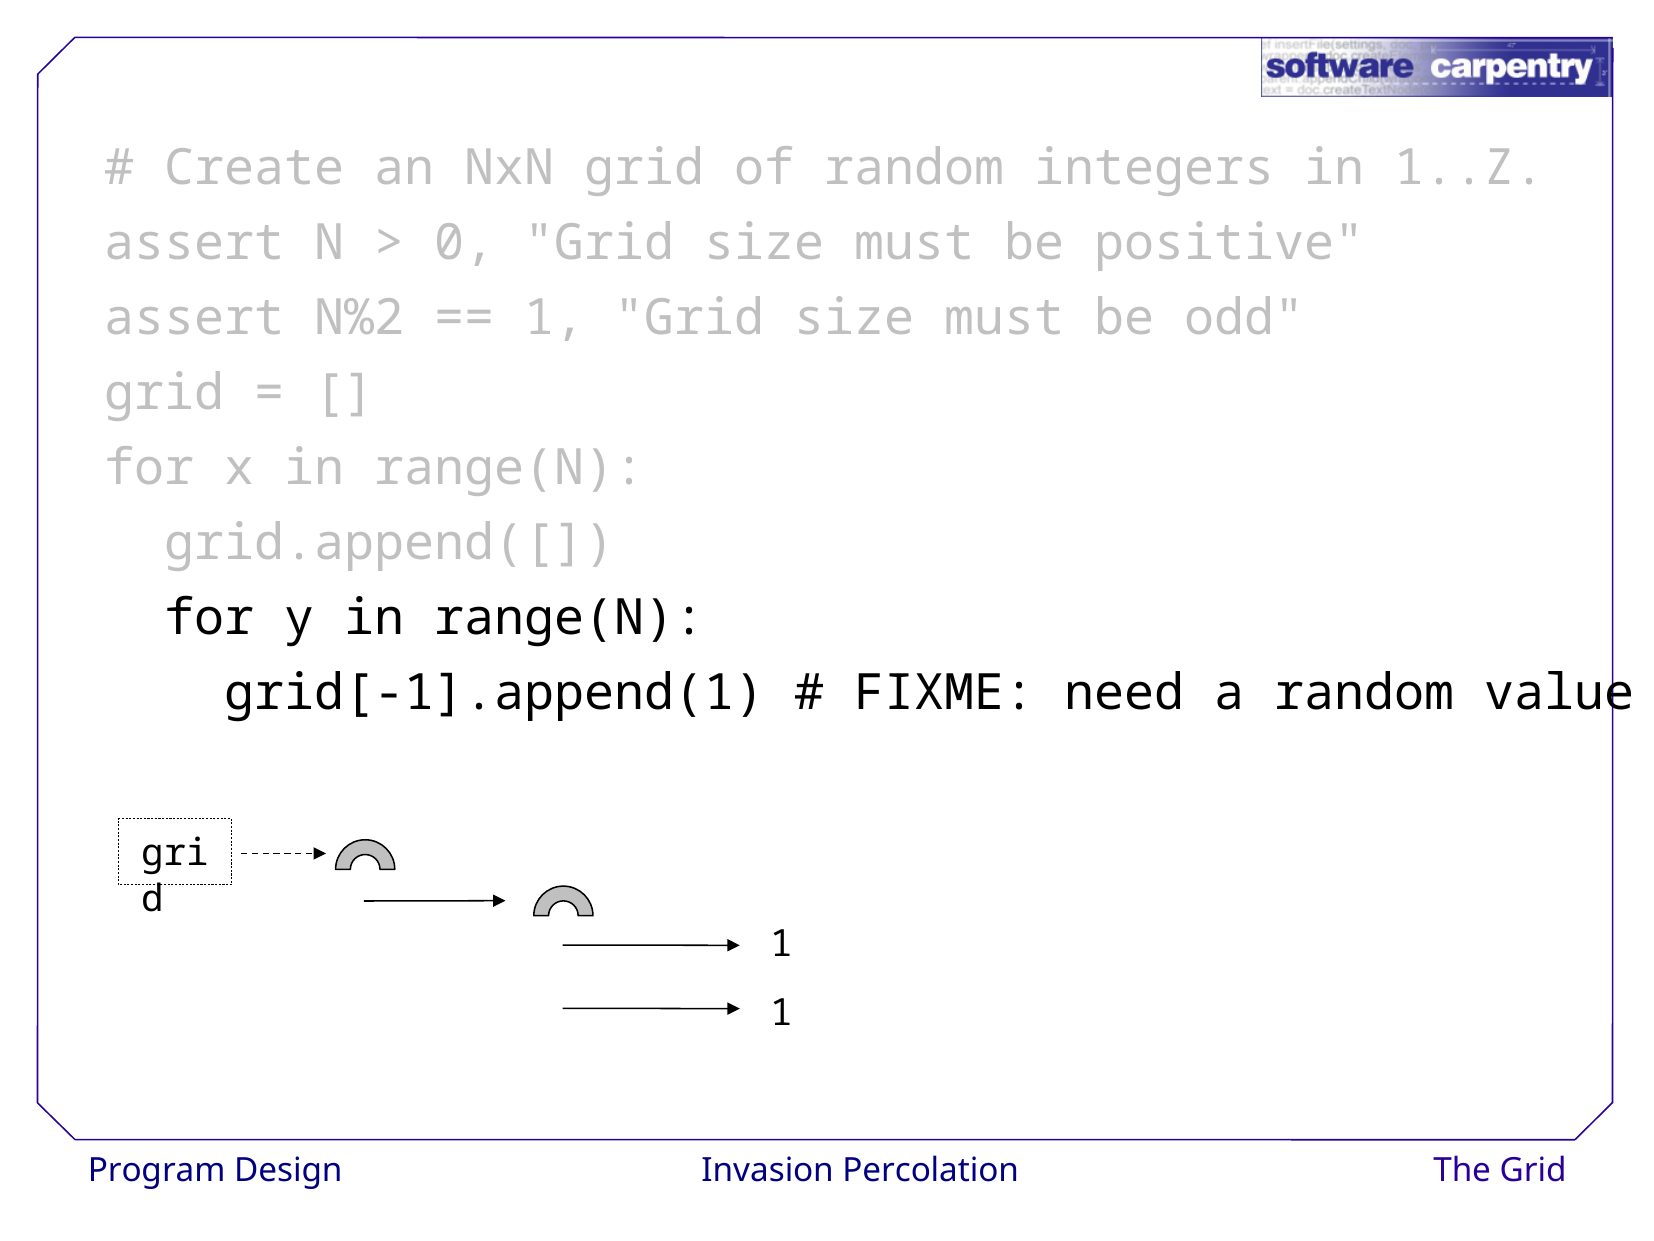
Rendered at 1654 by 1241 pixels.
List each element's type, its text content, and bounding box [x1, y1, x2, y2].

text_box [533, 886, 593, 916]
text_box [335, 839, 395, 870]
text_box grid [118, 818, 232, 885]
text_box 1 [744, 963, 820, 1055]
table_header [534, 916, 594, 991]
text_box # Create an NxN grid of random integers in 1..Z. assert N > 0, "Grid size must be positive" assert N%2 == 1, "Grid size must be odd" grid = [] for x in range(N): grid.append([]) for y in range(N): grid[-1].append(1) # FIXME: need a random value [89, 112, 1508, 999]
table_cell [534, 991, 594, 1066]
table_header [336, 869, 396, 945]
picture [1261, 39, 1613, 97]
text_box 1 [744, 902, 820, 963]
